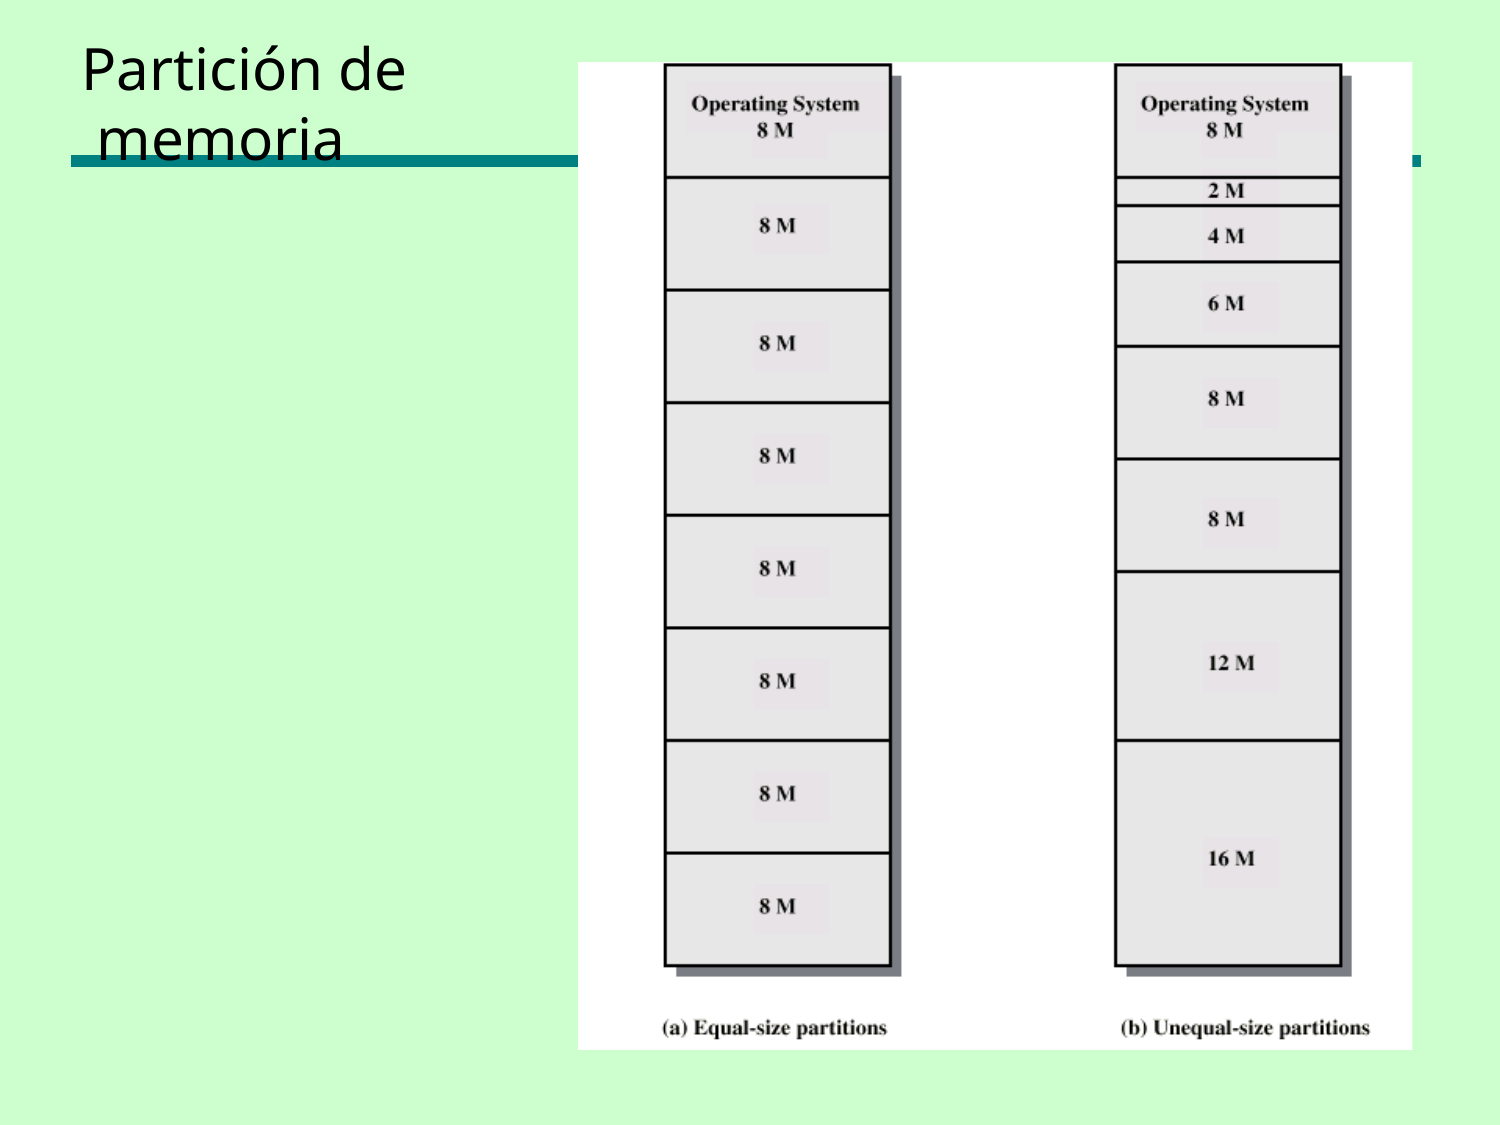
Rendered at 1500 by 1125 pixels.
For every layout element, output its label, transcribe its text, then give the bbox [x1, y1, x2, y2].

title Partición de memoria [66, 24, 1413, 163]
picture [578, 62, 1413, 1051]
